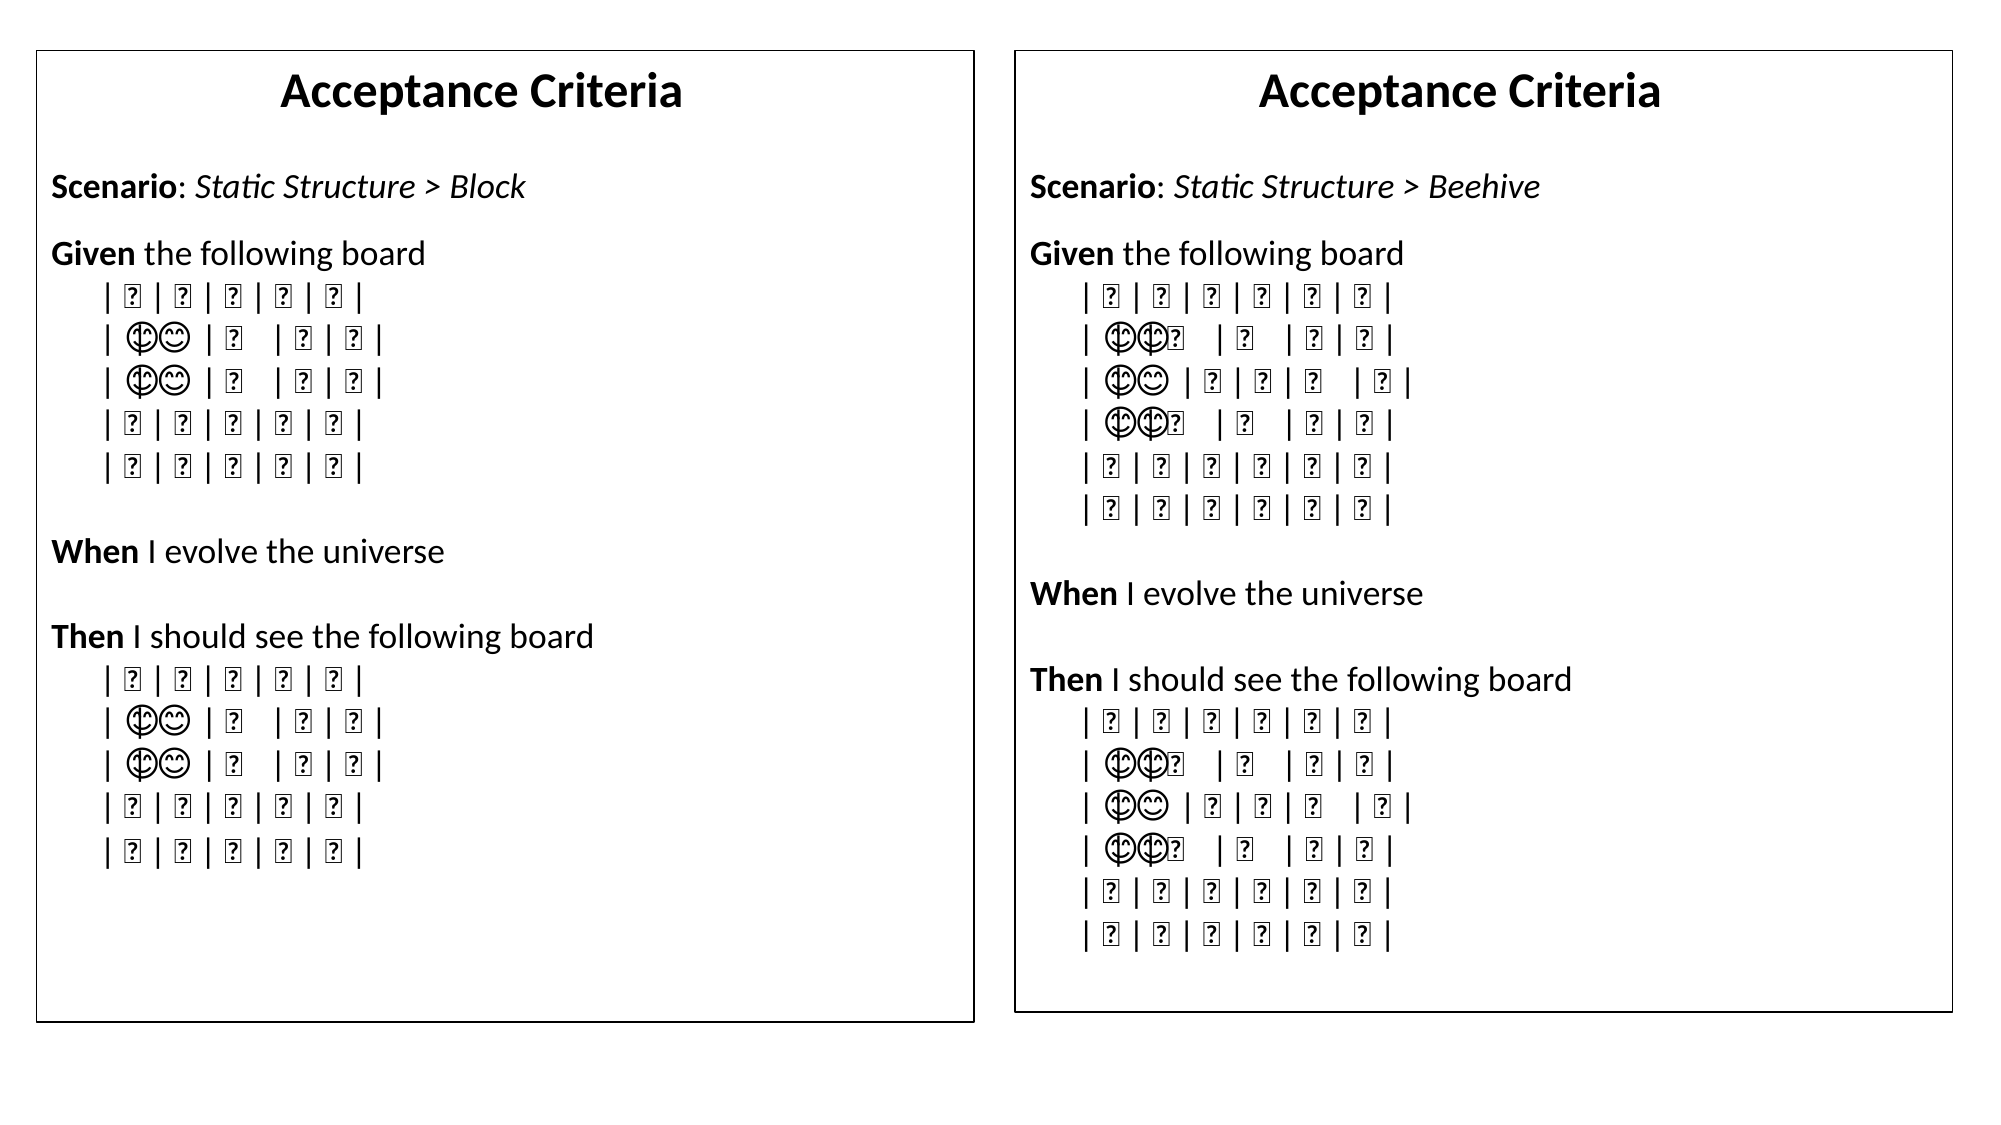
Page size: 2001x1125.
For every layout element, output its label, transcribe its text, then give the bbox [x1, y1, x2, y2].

text_box Acceptance Criteria Scenario: Static Structure > Block Given the following board | 💀 | 💀 | 💀 | 💀 | 💀 | | 💀 | 😊 | 😊 | 💀 | 💀 | | 💀 | 😊 | 😊 | 💀 | 💀 | | 💀 | 💀 | 💀 | 💀 | 💀 | | 💀 | 💀 | 💀 | 💀 | 💀 | When I evolve the universe Then I should see the following board | 💀 | 💀 | 💀 | 💀 | 💀 | | 💀 | 😊 | 😊 | 💀 | 💀 | | 💀 | 😊 | 😊 | 💀 | 💀 | | 💀 | 💀 | 💀 | 💀 | 💀 | | 💀 | 💀 | 💀 | 💀 | 💀 | [36, 50, 975, 1023]
text_box Acceptance Criteria Scenario: Static Structure > Beehive Given the following board | 💀 | 💀 | 💀 | 💀 | 💀 | 💀 | | 💀 | 💀 | 😊 | 😊 | 💀 | 💀 | | 💀 | 😊 | 💀 | 💀 | 😊 | 💀 | | 💀 | 💀 | 😊 | 😊 | 💀 | 💀 | | 💀 | 💀 | 💀 | 💀 | 💀 | 💀 | | 💀 | 💀 | 💀 | 💀 | 💀 | 💀 | When I evolve the universe Then I should see the following board | 💀 | 💀 | 💀 | 💀 | 💀 | 💀 | | 💀 | 💀 | 😊 | 😊 | 💀 | 💀 | | 💀 | 😊 | 💀 | 💀 | 😊 | 💀 | | 💀 | 💀 | 😊 | 😊 | 💀 | 💀 | | 💀 | 💀 | 💀 | 💀 | 💀 | 💀 | | 💀 | 💀 | 💀 | 💀 | 💀 | 💀 | [1015, 50, 1953, 1013]
